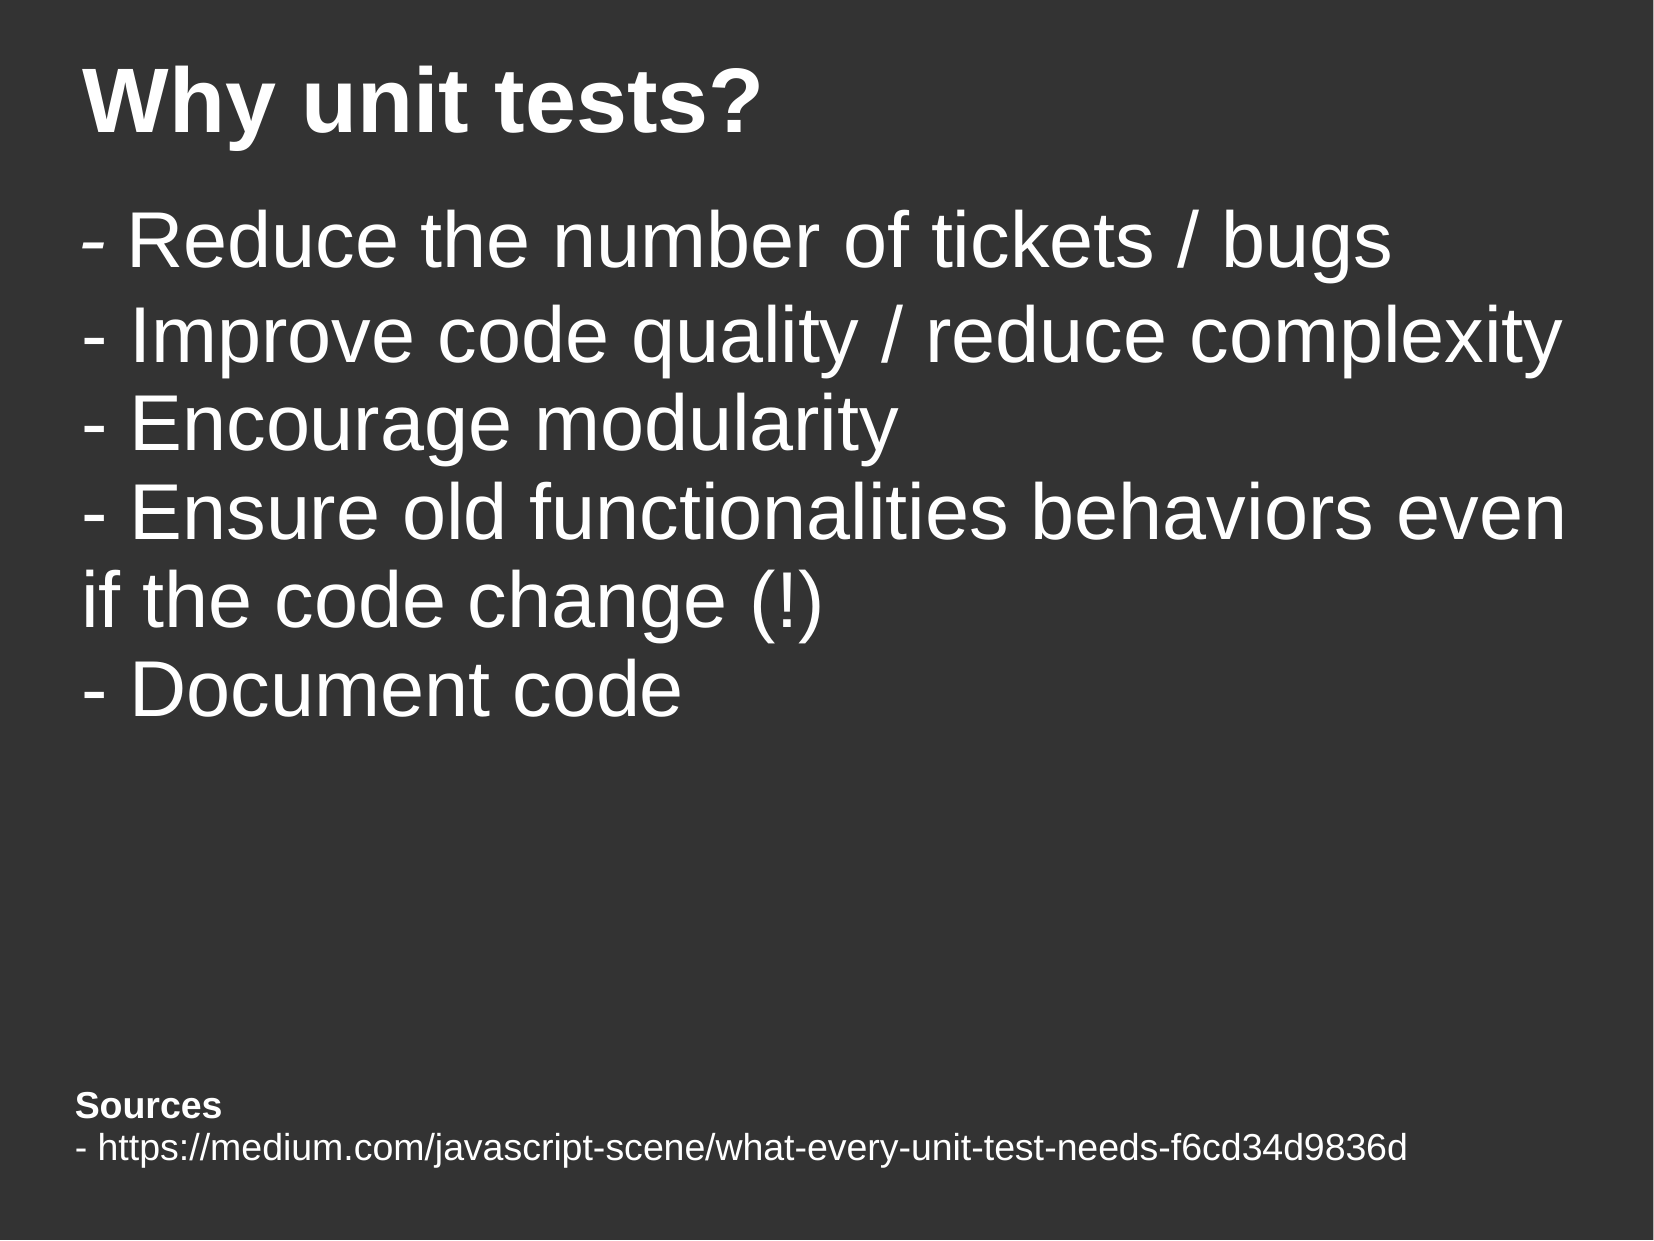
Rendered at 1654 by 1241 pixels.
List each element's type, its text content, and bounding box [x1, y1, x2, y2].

text_box Sources - https://medium.com/javascript-scene/what-every-unit-test-needs-f6cd34d9836d [60, 1077, 1546, 1241]
title Why unit tests? [82, 49, 1571, 257]
title - Reduce the number of tickets / bugs - Improve code quality / reduce complexity - Encourage modularity - Ensure old functionalities behaviors even if the code change (!) - Document code [81, 182, 1570, 835]
